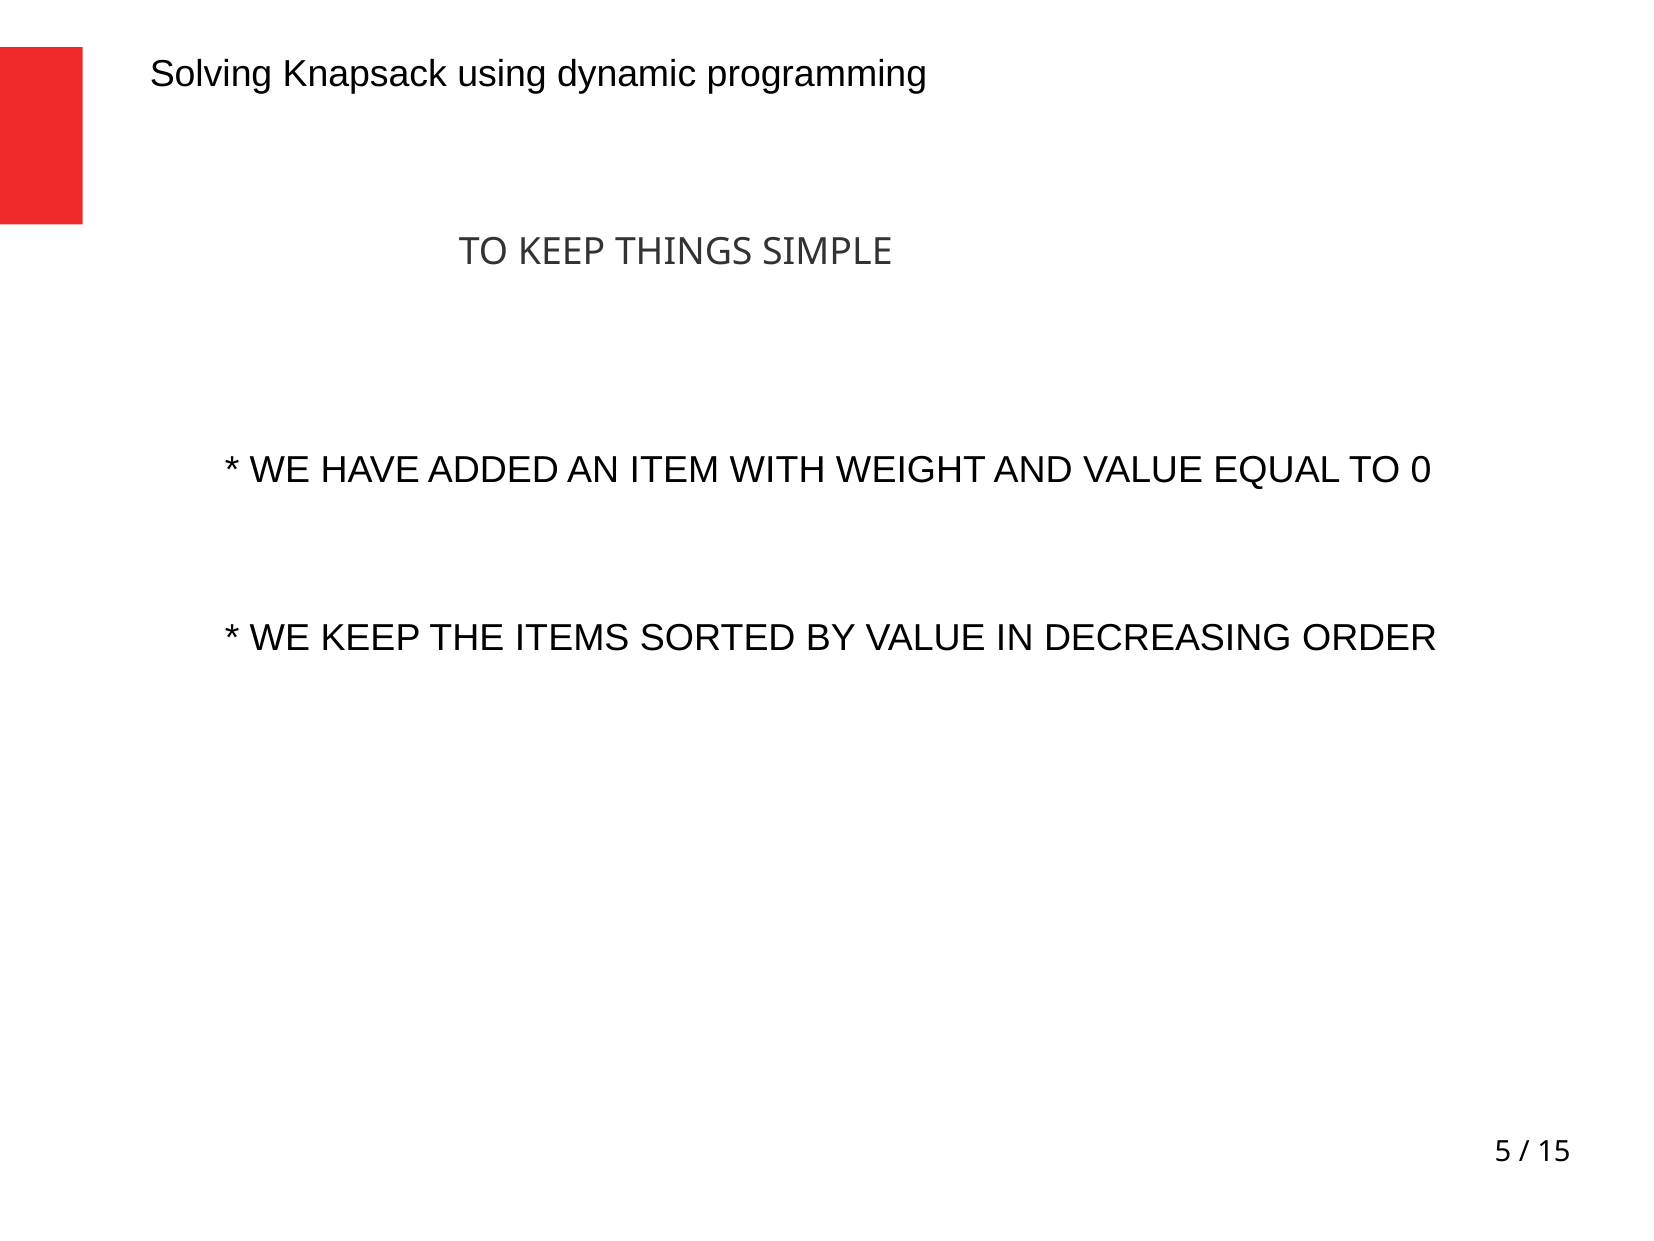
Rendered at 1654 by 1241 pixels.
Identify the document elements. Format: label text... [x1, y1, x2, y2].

text_box Solving Knapsack using dynamic programming [135, 45, 961, 102]
list TO KEEP THINGS SIMPLE [388, 225, 1051, 291]
text_box * WE HAVE ADDED AN ITEM WITH WEIGHT AND VALUE EQUAL TO 0 * WE KEEP THE ITEMS SORTED BY VALUE IN DECREASING ORDER [210, 315, 1454, 666]
